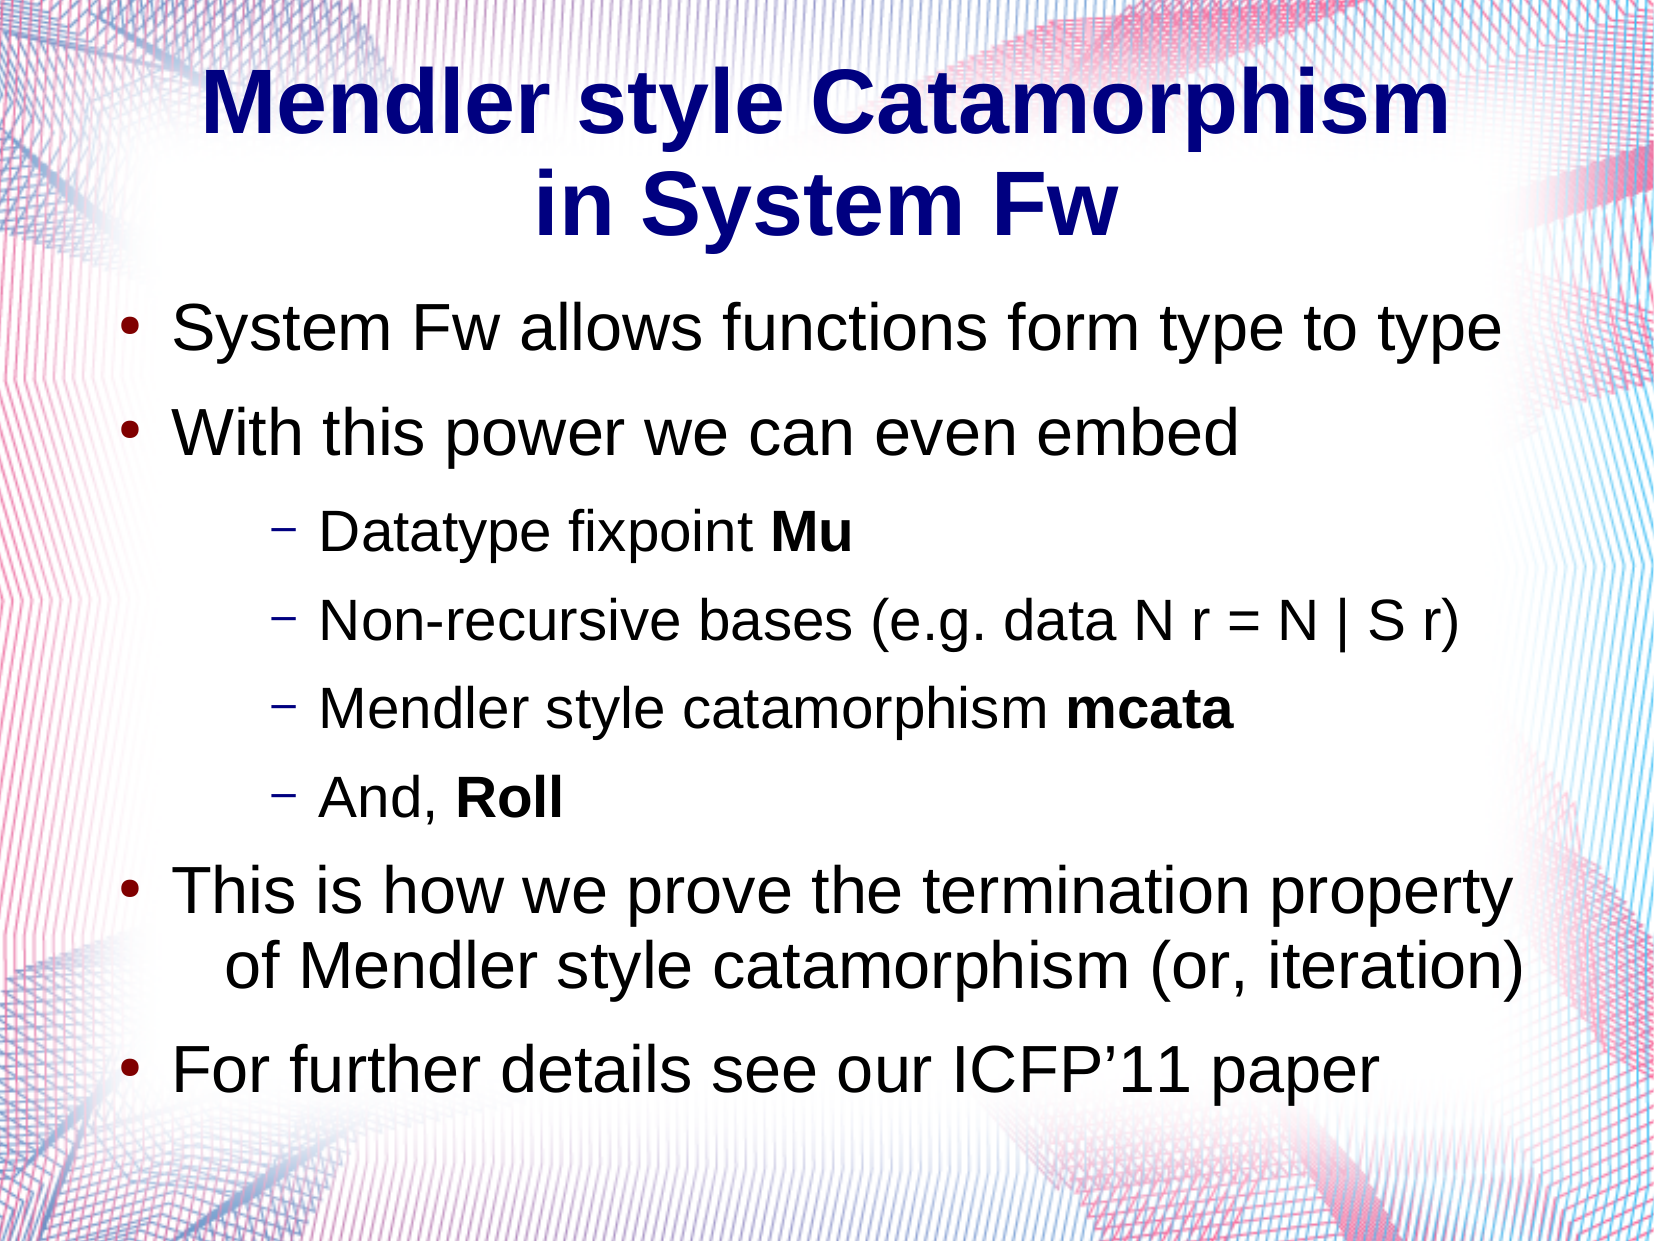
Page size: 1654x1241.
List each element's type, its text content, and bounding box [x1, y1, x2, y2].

picture [0, 0, 1654, 1241]
title Mendler style Catamorphism in System Fw [82, 49, 1571, 257]
list System Fw allows functions form type to type With this power we can even embed Datatype fixpoint Mu Non-recursive bases (e.g. data N r = N | S r) Mendler style catamorphism mcata And, Roll This is how we prove the termination property of Mendler style catamorphism (or, iteration) For further details see our ICFP’11 paper [82, 290, 1571, 1109]
